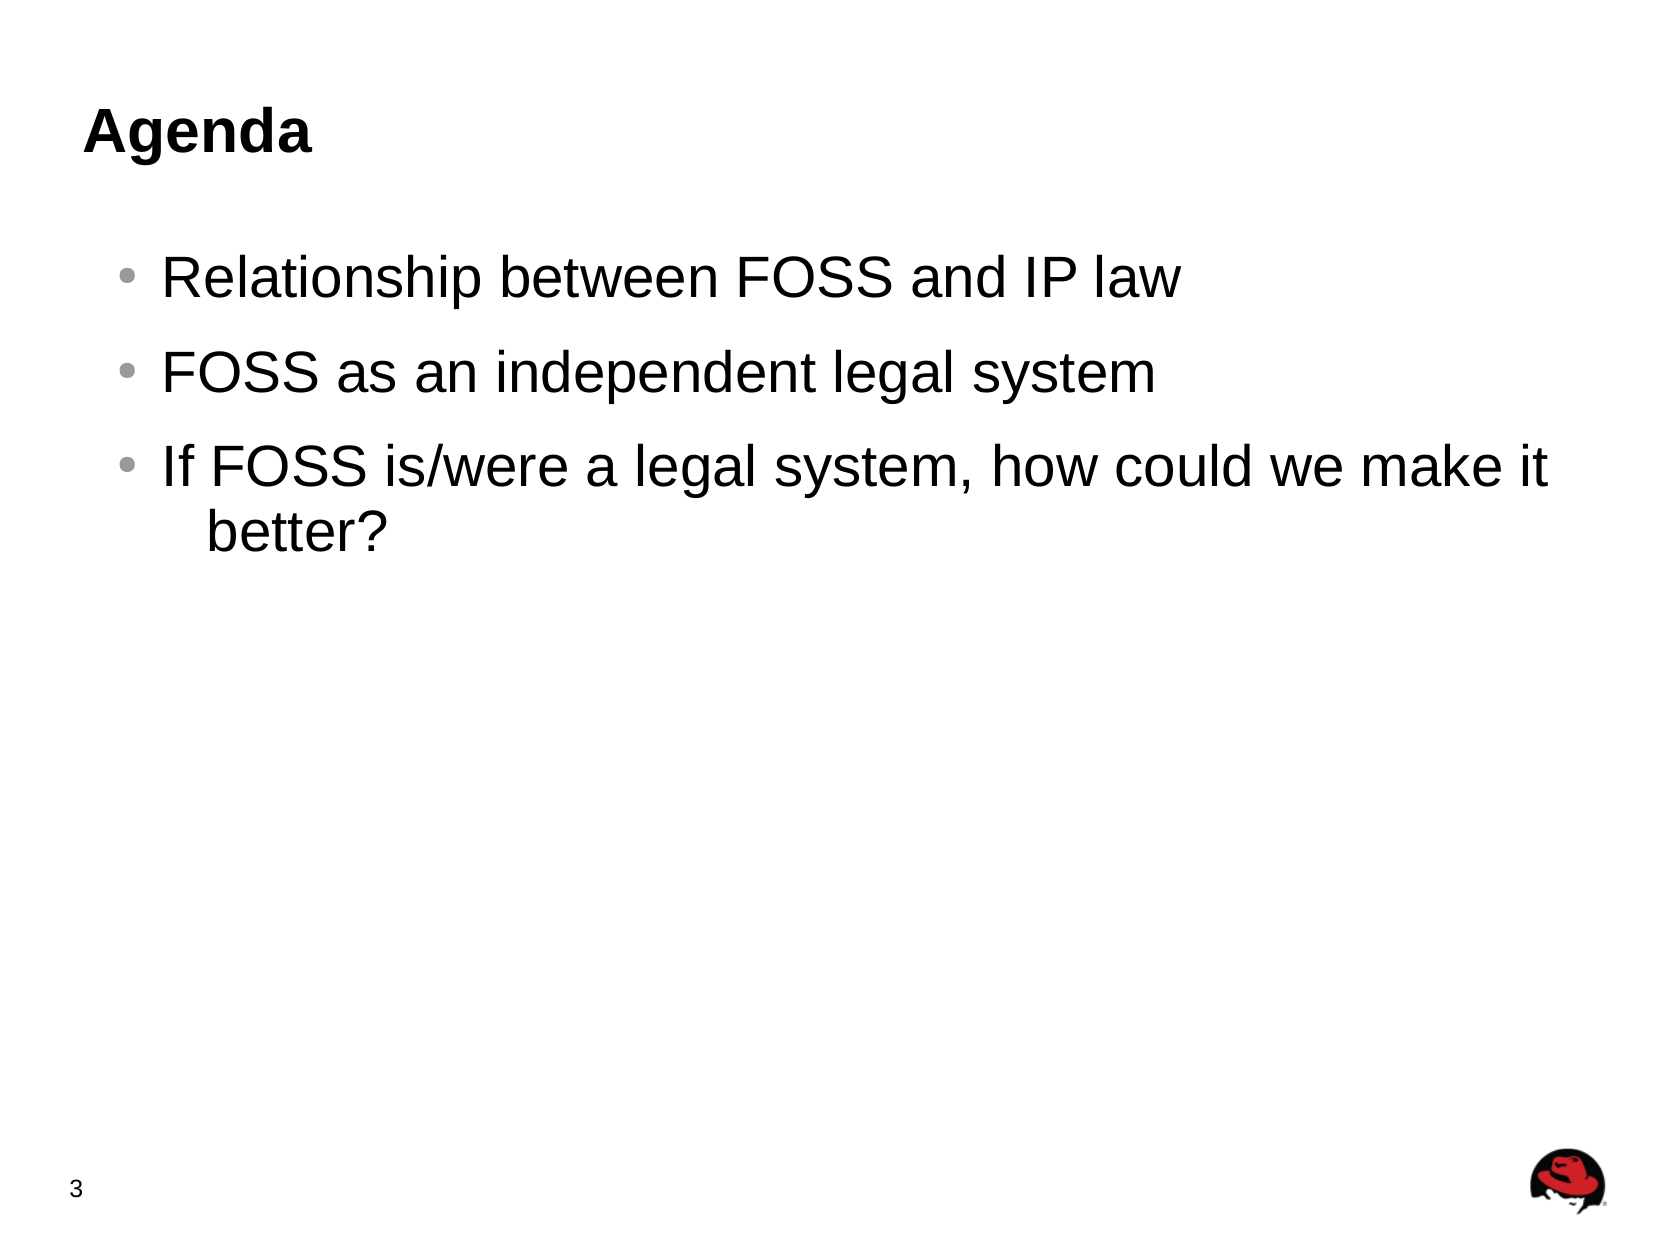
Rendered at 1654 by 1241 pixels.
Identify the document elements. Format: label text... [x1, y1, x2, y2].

list Relationship between FOSS and IP law FOSS as an independent legal system If FOSS is/were a legal system, how could we make it better? [86, 244, 1576, 1039]
picture [1529, 1146, 1613, 1224]
title Agenda [82, 37, 1571, 226]
